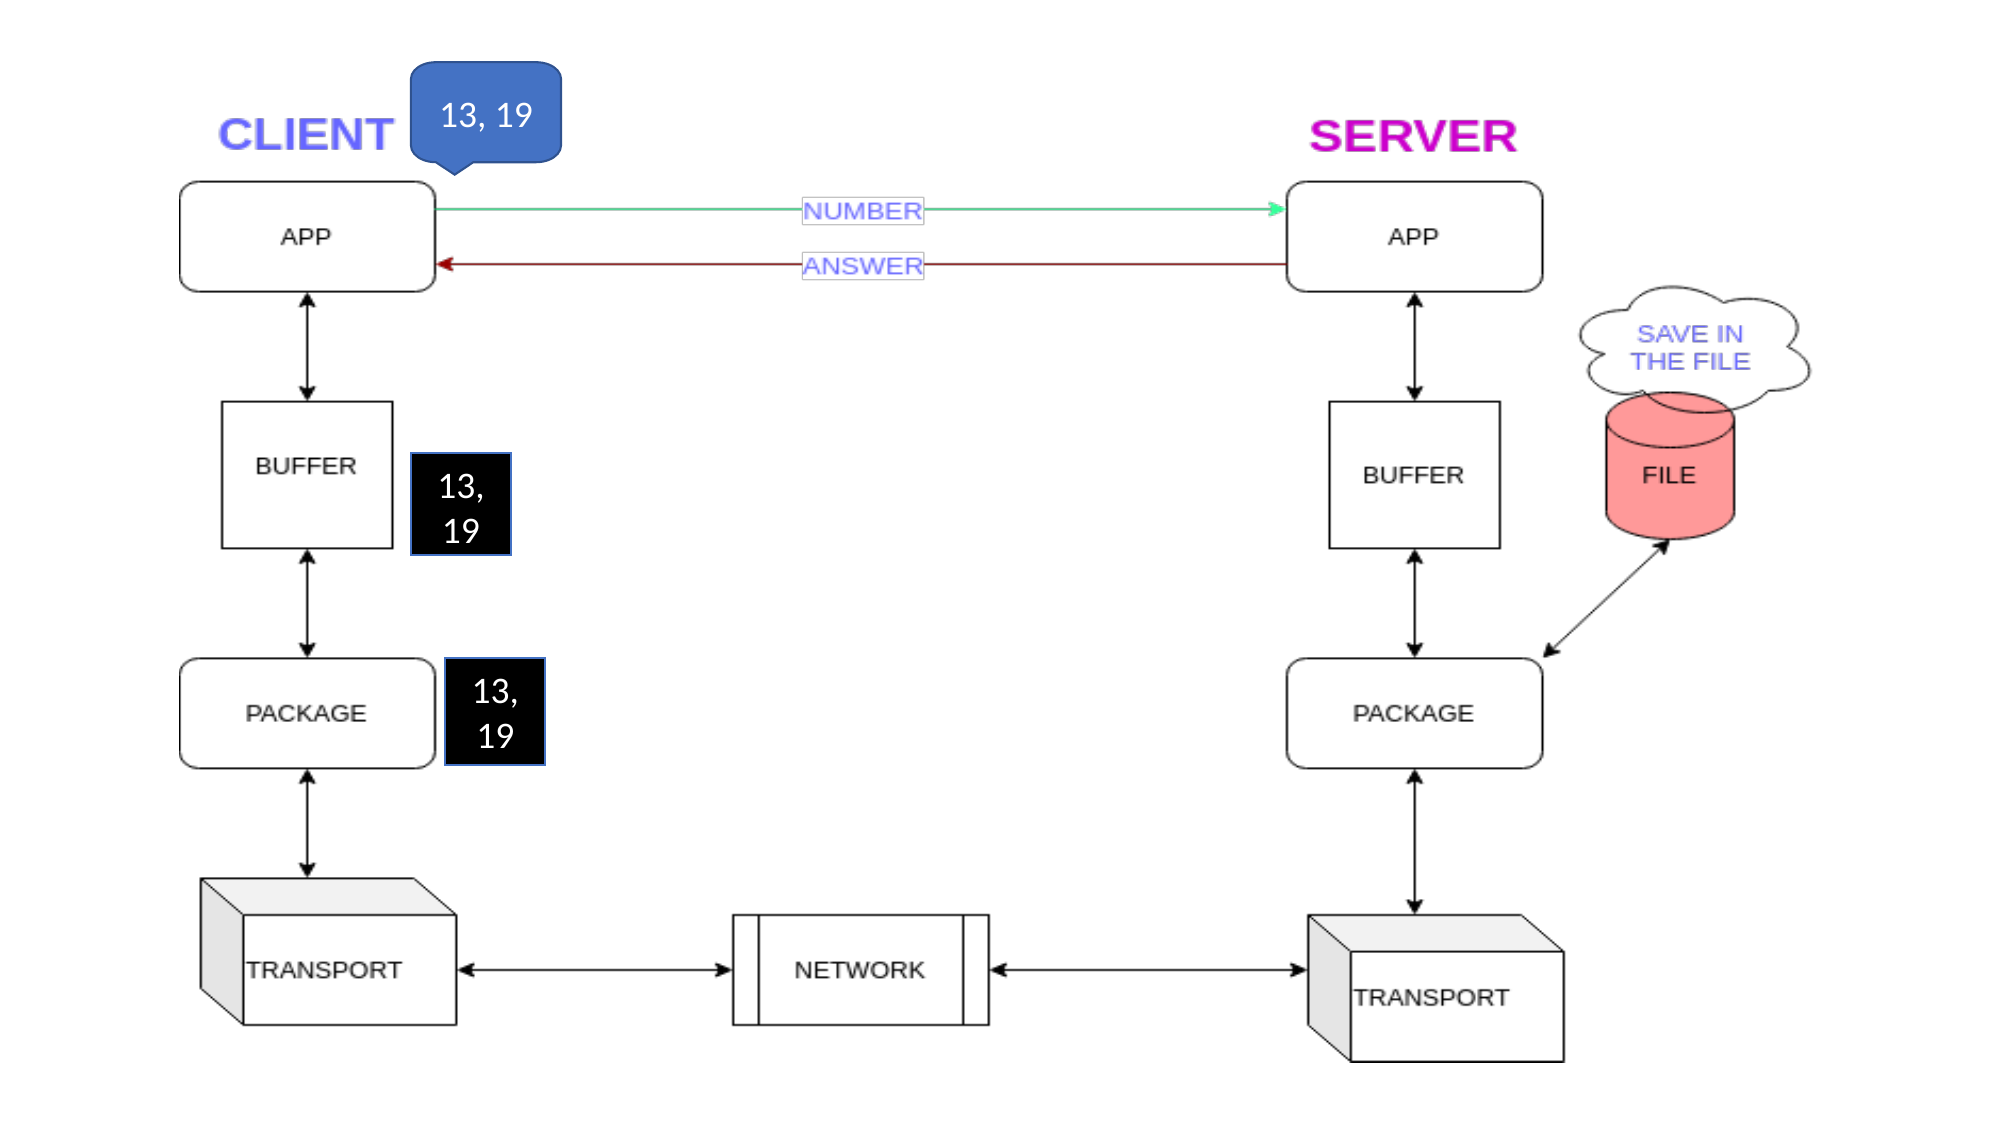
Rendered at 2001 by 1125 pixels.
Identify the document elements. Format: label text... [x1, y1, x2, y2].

text_box 13, 19 [445, 658, 545, 765]
picture [179, 62, 1821, 1063]
text_box 13, 19 [410, 62, 562, 175]
text_box 13, 19 [411, 453, 511, 555]
